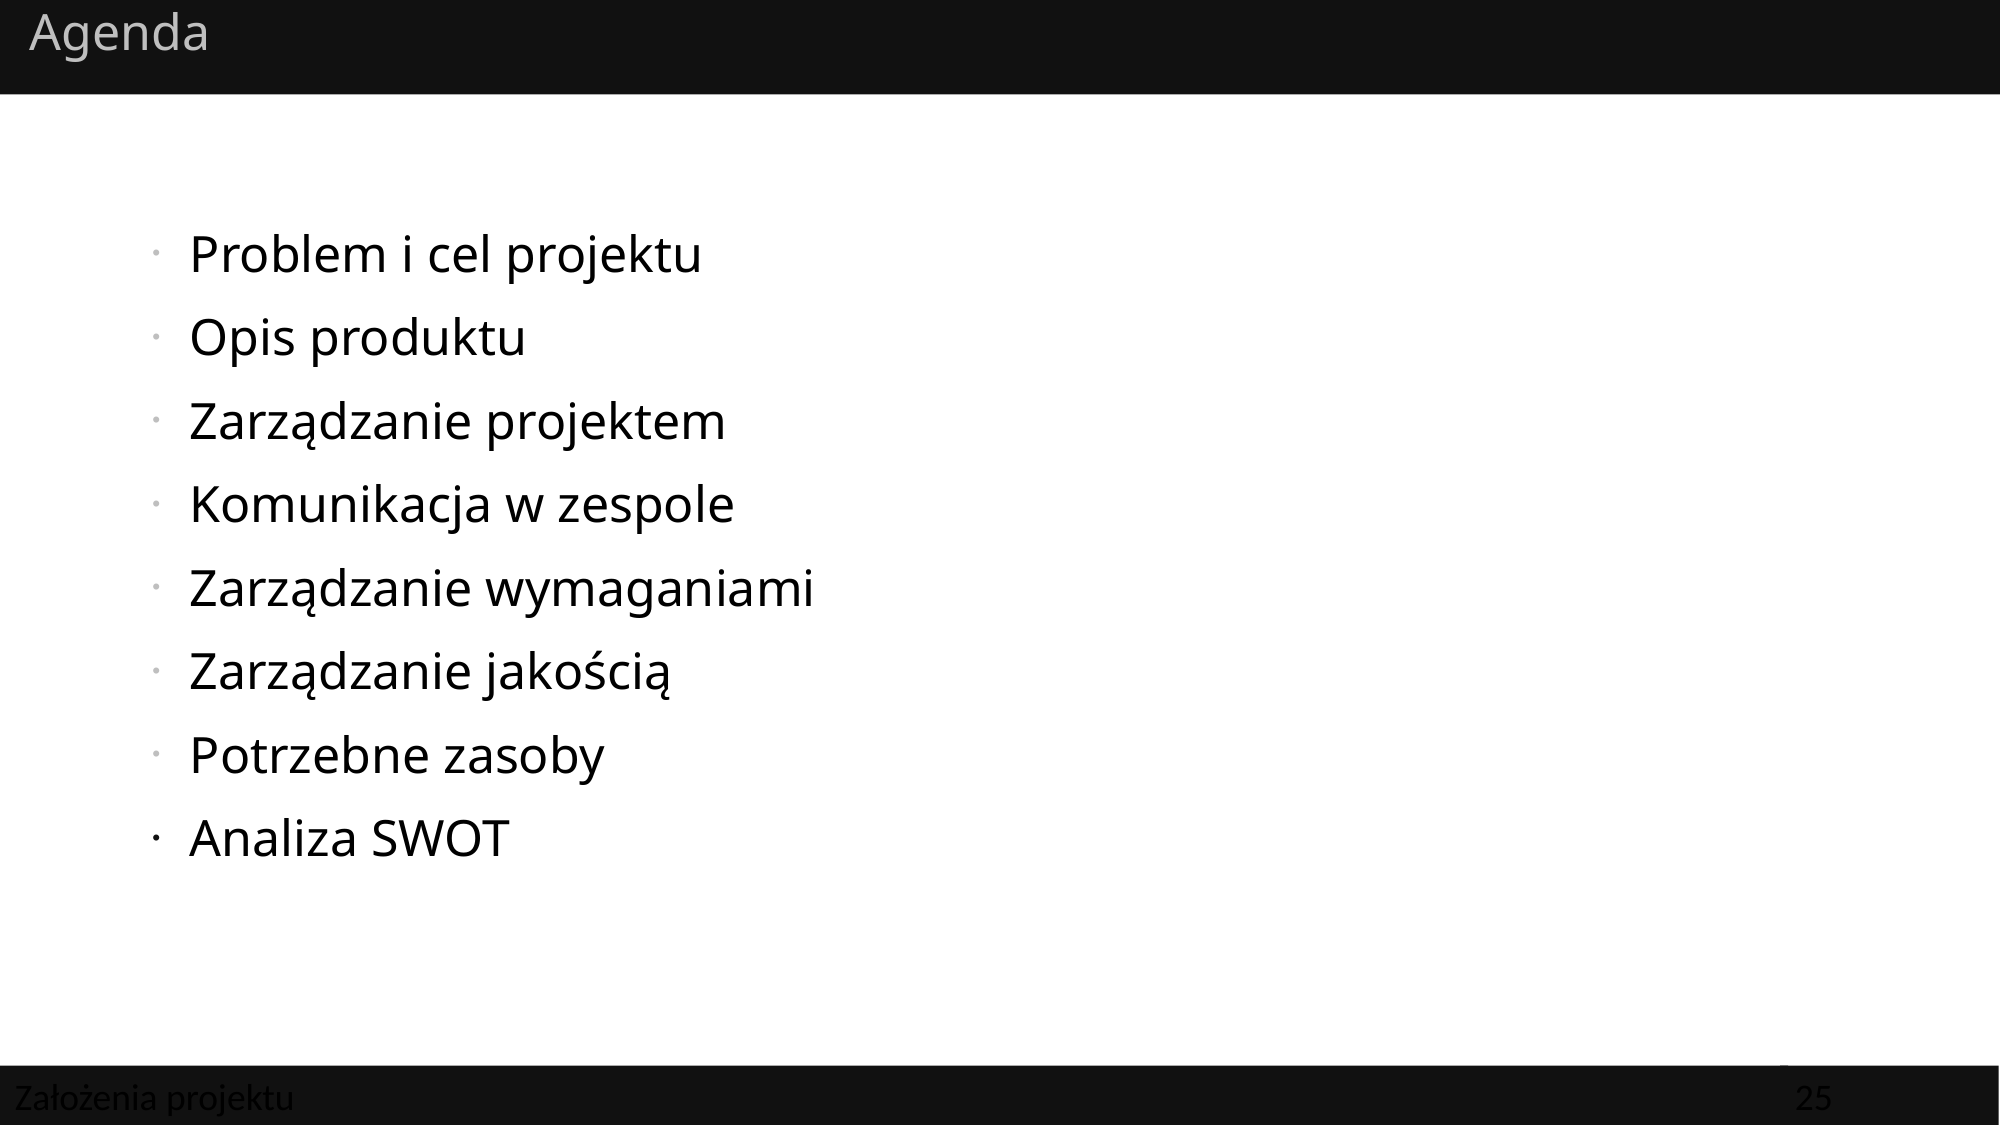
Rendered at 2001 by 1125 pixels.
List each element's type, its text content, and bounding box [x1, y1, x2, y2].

list Problem i cel projektu Opis produktu Zarządzanie projektem Komunikacja w zespole Zarządzanie wymaganiami Zarządzanie jakością Potrzebne zasoby Analiza SWOT [137, 221, 1167, 925]
footer Założenia projektu [0, 1065, 1780, 1125]
title Agenda [0, 0, 2000, 95]
slide_number <number> [1780, 1065, 1999, 1125]
